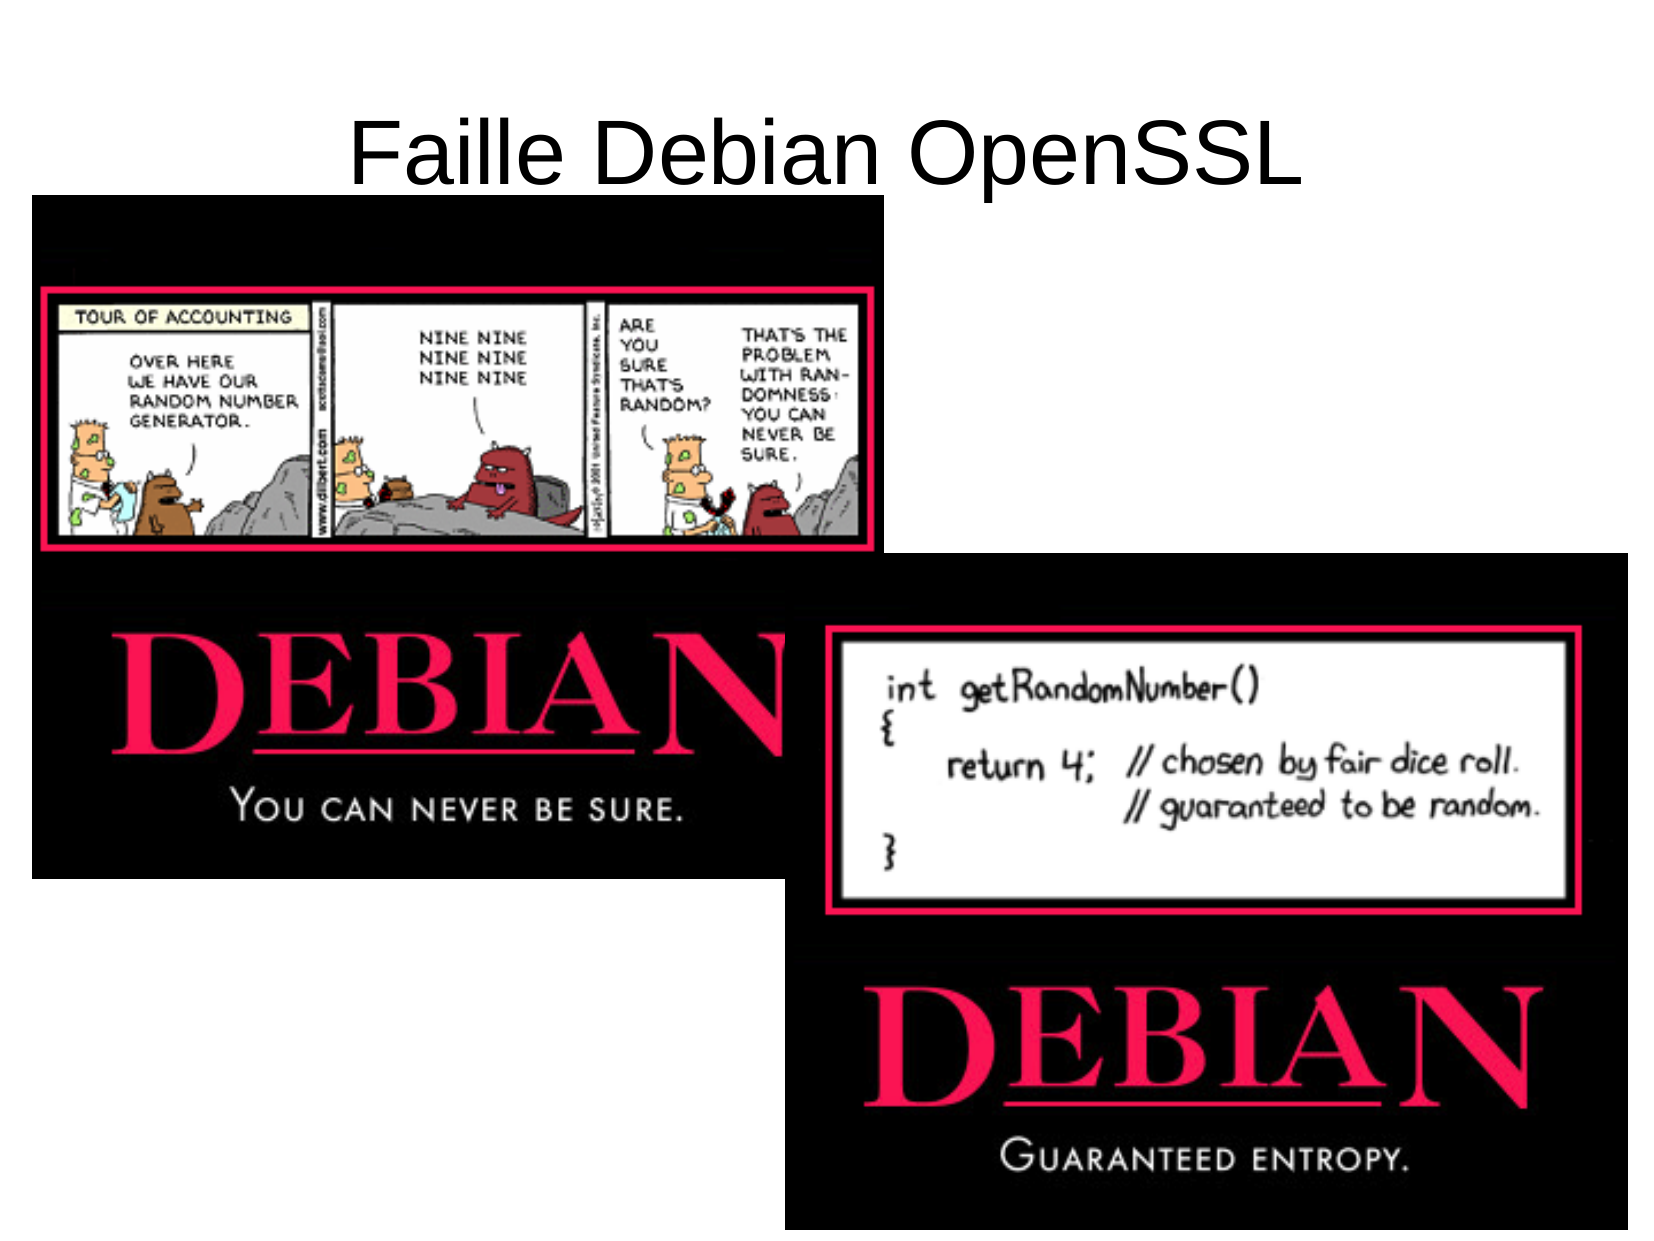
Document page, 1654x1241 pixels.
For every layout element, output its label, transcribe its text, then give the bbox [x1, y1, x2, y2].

picture [32, 195, 1628, 1230]
title Faille Debian OpenSSL [82, 49, 1571, 257]
